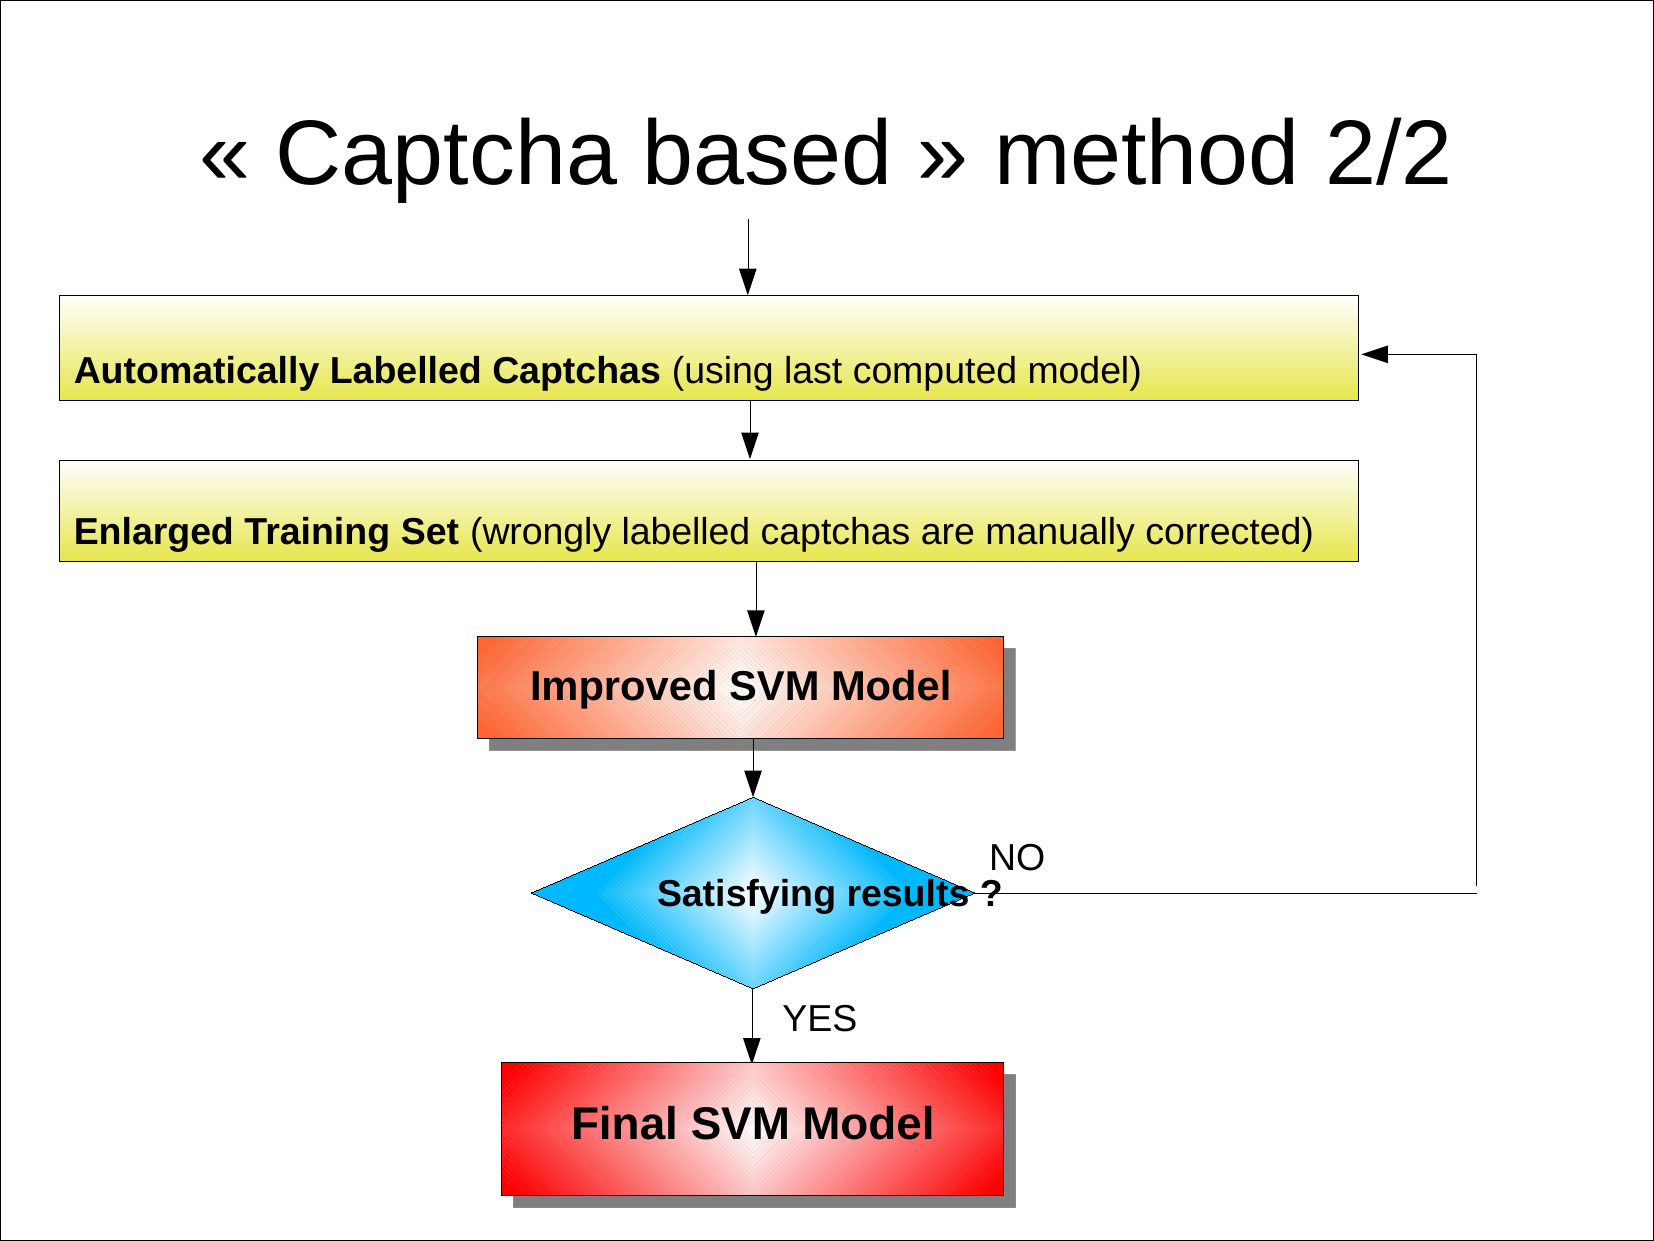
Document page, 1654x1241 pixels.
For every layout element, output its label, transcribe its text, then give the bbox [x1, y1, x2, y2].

text_box Final SVM Model [501, 1062, 1004, 1196]
text_box Improved SVM Model [477, 636, 1004, 739]
text_box NO [974, 828, 1093, 886]
text_box YES [767, 990, 886, 1047]
text_box Satisfying results ? [531, 797, 961, 989]
text_box Automatically Labelled Captchas (using last computed model) [59, 295, 1359, 401]
text_box Enlarged Training Set (wrongly labelled captchas are manually corrected) [59, 460, 1359, 562]
title « Captcha based » method 2/2 [82, 56, 1571, 250]
